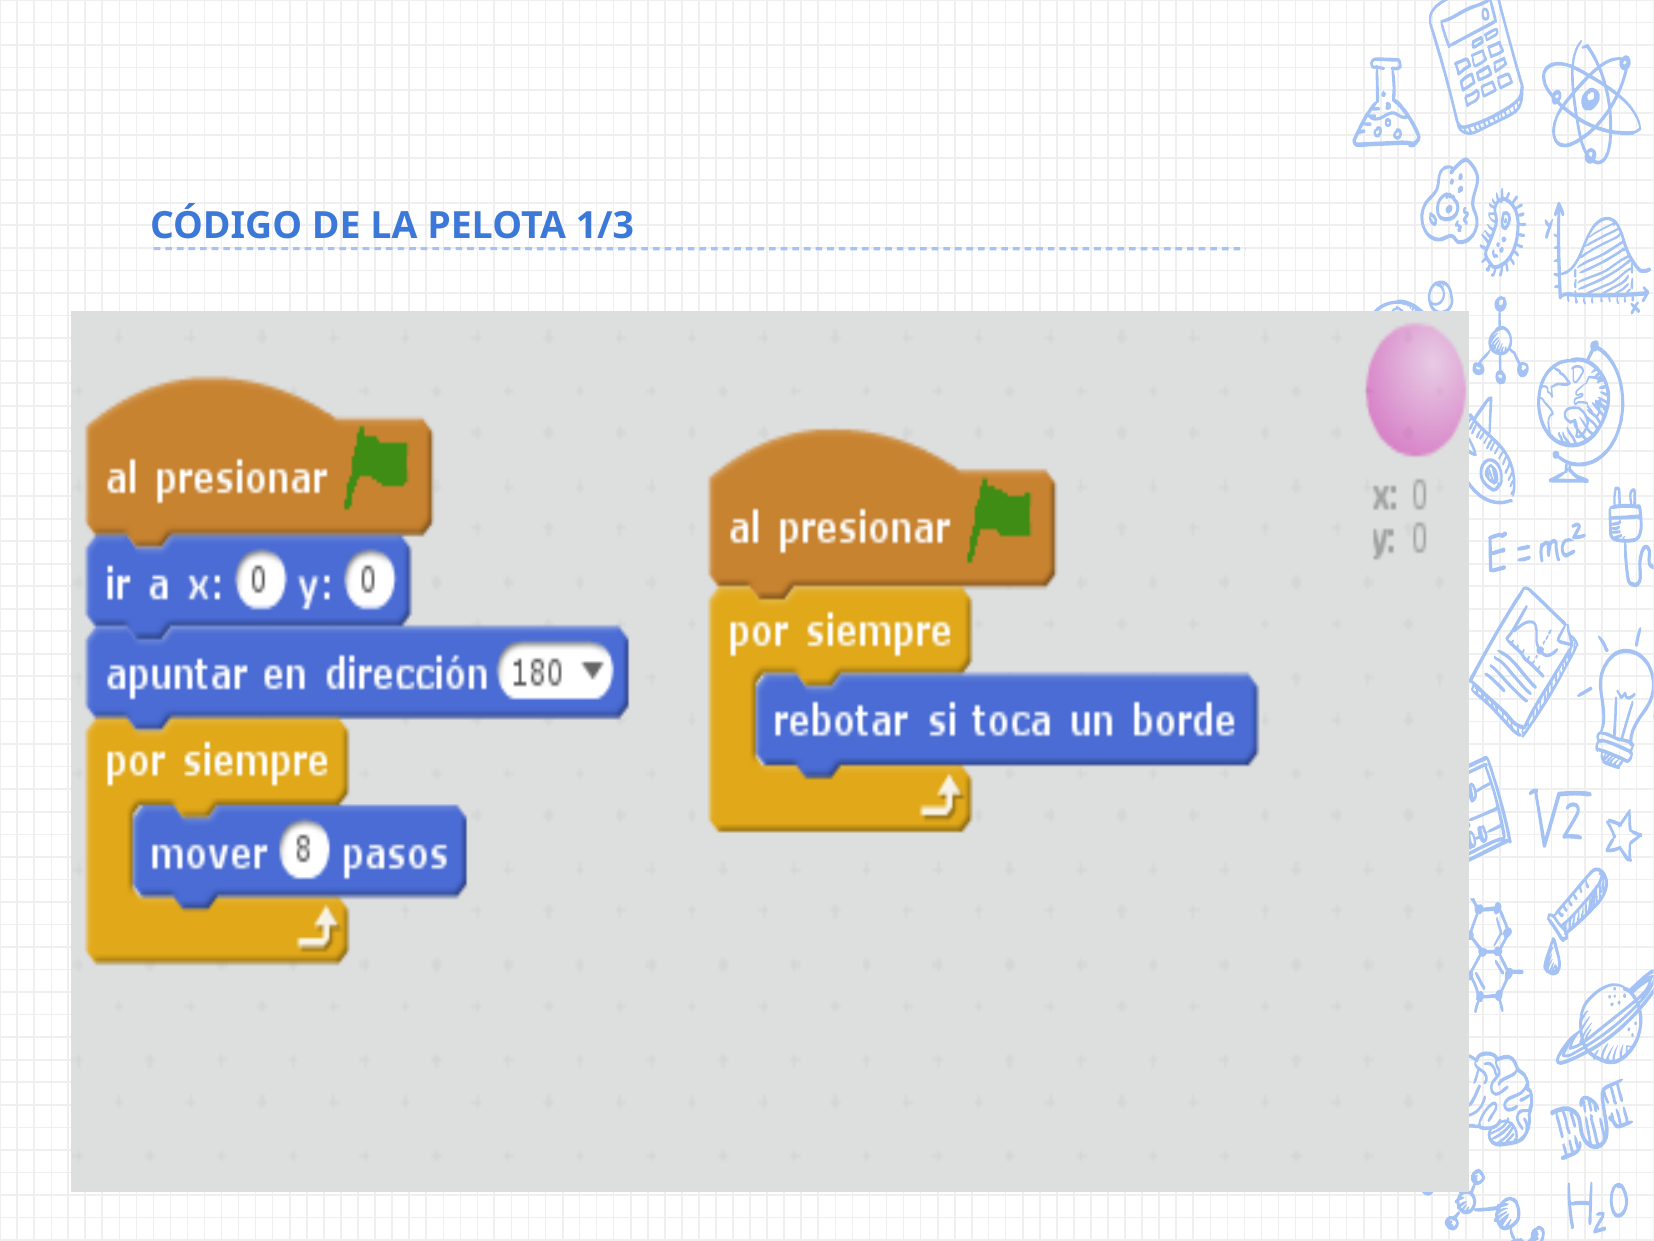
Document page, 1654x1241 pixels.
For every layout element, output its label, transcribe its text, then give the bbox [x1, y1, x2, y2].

text_box CÓDIGO DE LA PELOTA 1/3 [135, 54, 1246, 261]
picture [71, 311, 1469, 1192]
